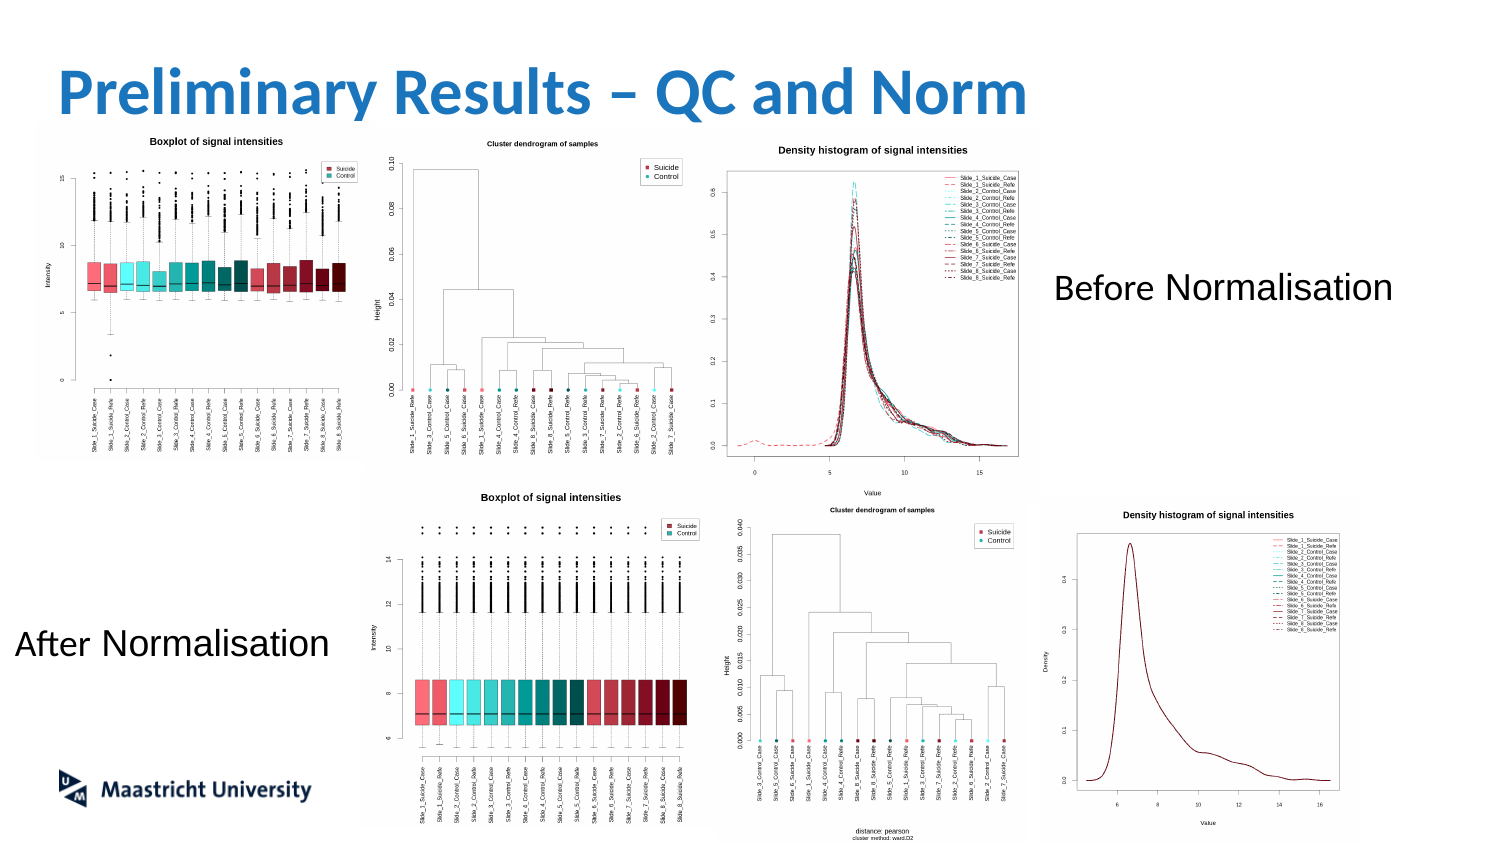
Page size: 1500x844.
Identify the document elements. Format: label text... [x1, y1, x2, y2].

text_box After Normalisation [0, 614, 426, 674]
picture [35, 121, 1359, 844]
text_box Before Normalisation [1039, 259, 1465, 318]
title Preliminary Results – QC and Norm [59, 50, 1425, 144]
